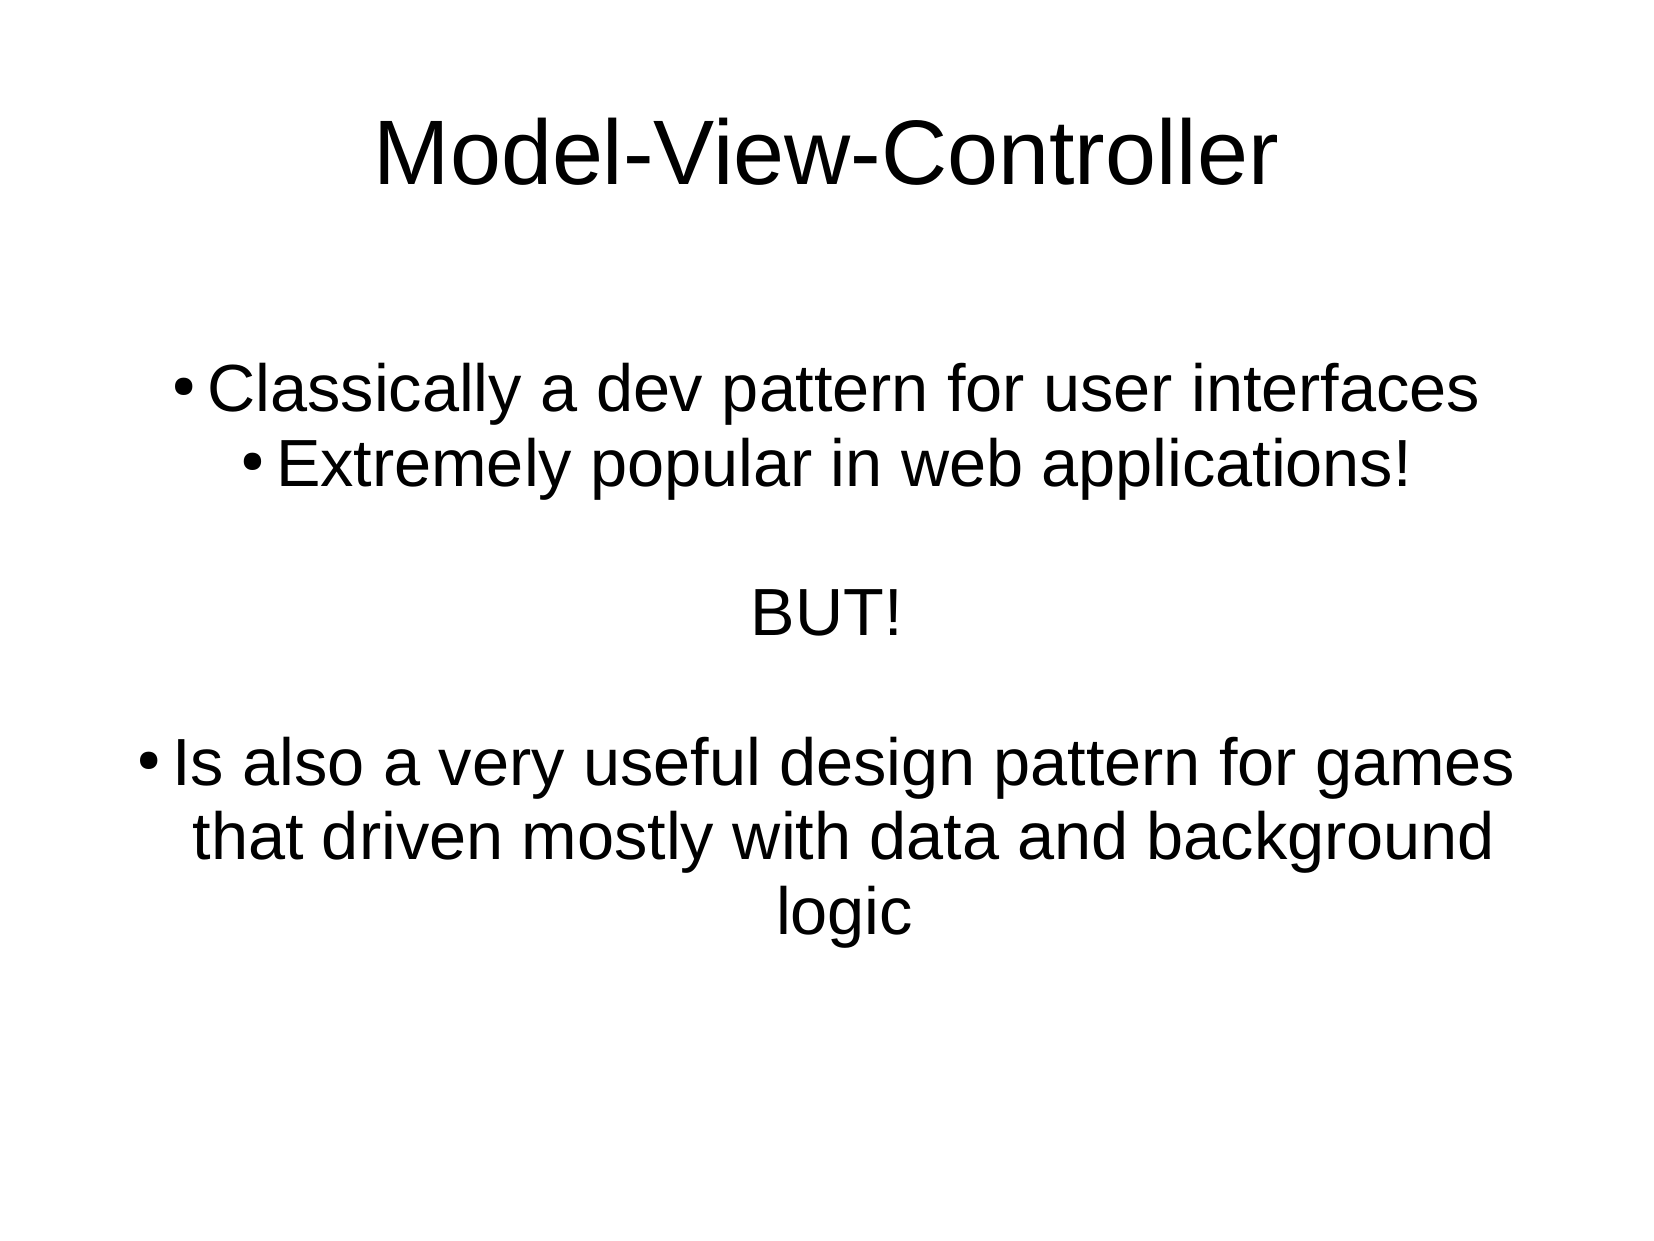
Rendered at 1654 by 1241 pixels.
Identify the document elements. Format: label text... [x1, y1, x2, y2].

title Model-View-Controller [82, 49, 1571, 257]
subtitle Classically a dev pattern for user interfaces Extremely popular in web applications! BUT! Is also a very useful design pattern for games that driven mostly with data and background logic [82, 290, 1571, 1010]
